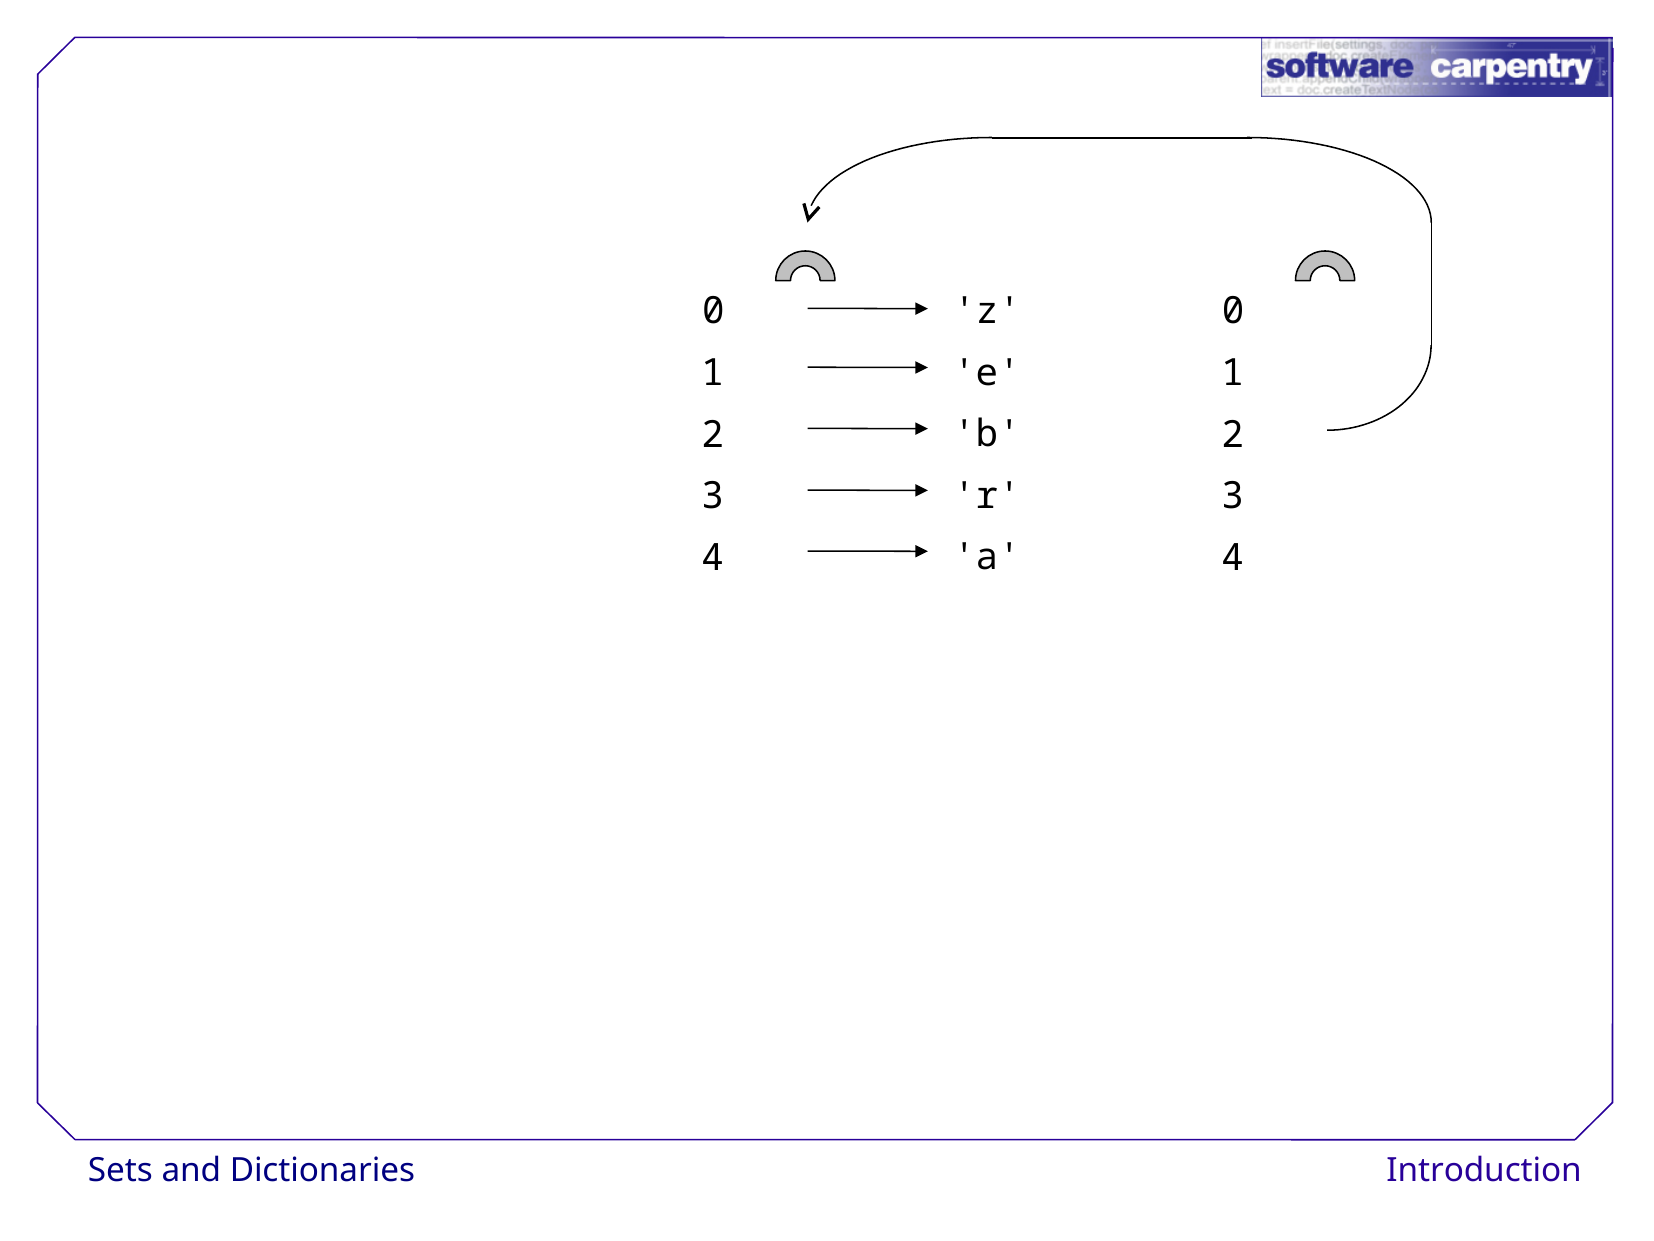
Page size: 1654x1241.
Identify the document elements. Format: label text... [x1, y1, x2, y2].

table_header [1300, 280, 1356, 341]
table_cell [779, 462, 836, 522]
table_cell [779, 341, 836, 401]
text_box [1297, 250, 1355, 281]
table_cell [779, 522, 836, 583]
text_box 3 [646, 455, 779, 516]
table_cell [1299, 341, 1356, 401]
text_box 4 [1166, 516, 1299, 592]
table_cell [779, 401, 836, 462]
text_box 2 [1166, 393, 1299, 455]
text_box 'r' [921, 469, 1053, 516]
table_cell [1299, 522, 1356, 583]
text_box 3 [1166, 455, 1299, 516]
table_cell [1299, 401, 1356, 462]
text_box 'a' [921, 516, 1053, 592]
text_box [777, 250, 835, 281]
text_box 'b' [921, 393, 1053, 469]
text_box 'z' [930, 270, 1044, 332]
text_box 4 [646, 516, 779, 592]
table_cell [1299, 462, 1356, 522]
picture [1261, 39, 1613, 97]
text_box 1 [646, 332, 779, 393]
text_box 2 [646, 393, 779, 455]
text_box 0 [647, 270, 780, 346]
text_box 0 [1167, 270, 1300, 346]
table_header [780, 280, 836, 341]
text_box 'e' [921, 332, 1053, 393]
text_box 1 [1166, 332, 1299, 393]
